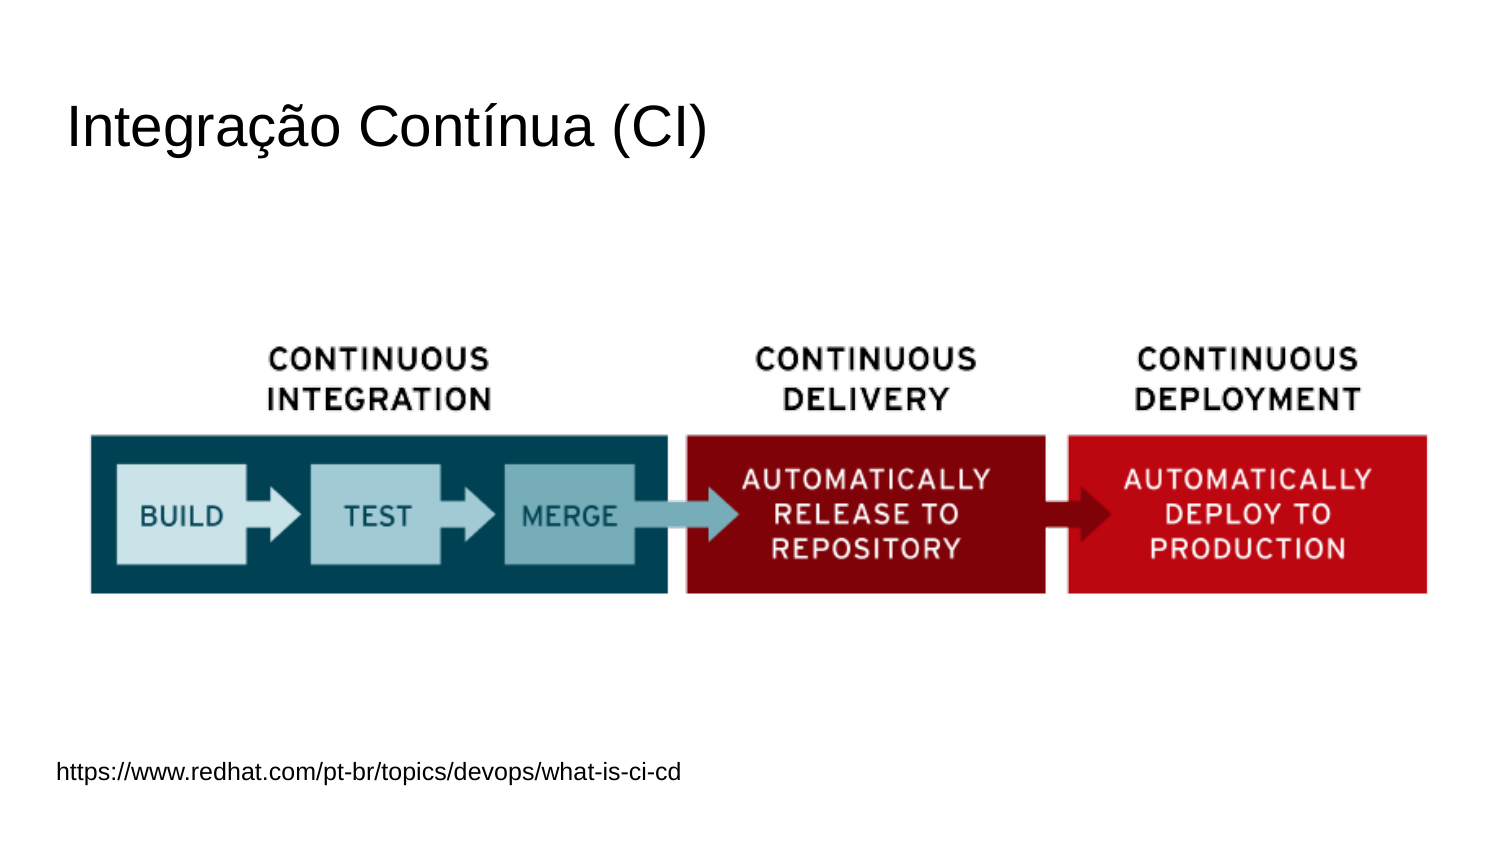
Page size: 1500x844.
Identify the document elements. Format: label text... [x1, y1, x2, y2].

text_box https://www.redhat.com/pt-br/topics/devops/what-is-ci-cd [41, 750, 721, 821]
picture [88, 342, 1434, 597]
title Integração Contínua (CI) [51, 72, 1449, 167]
